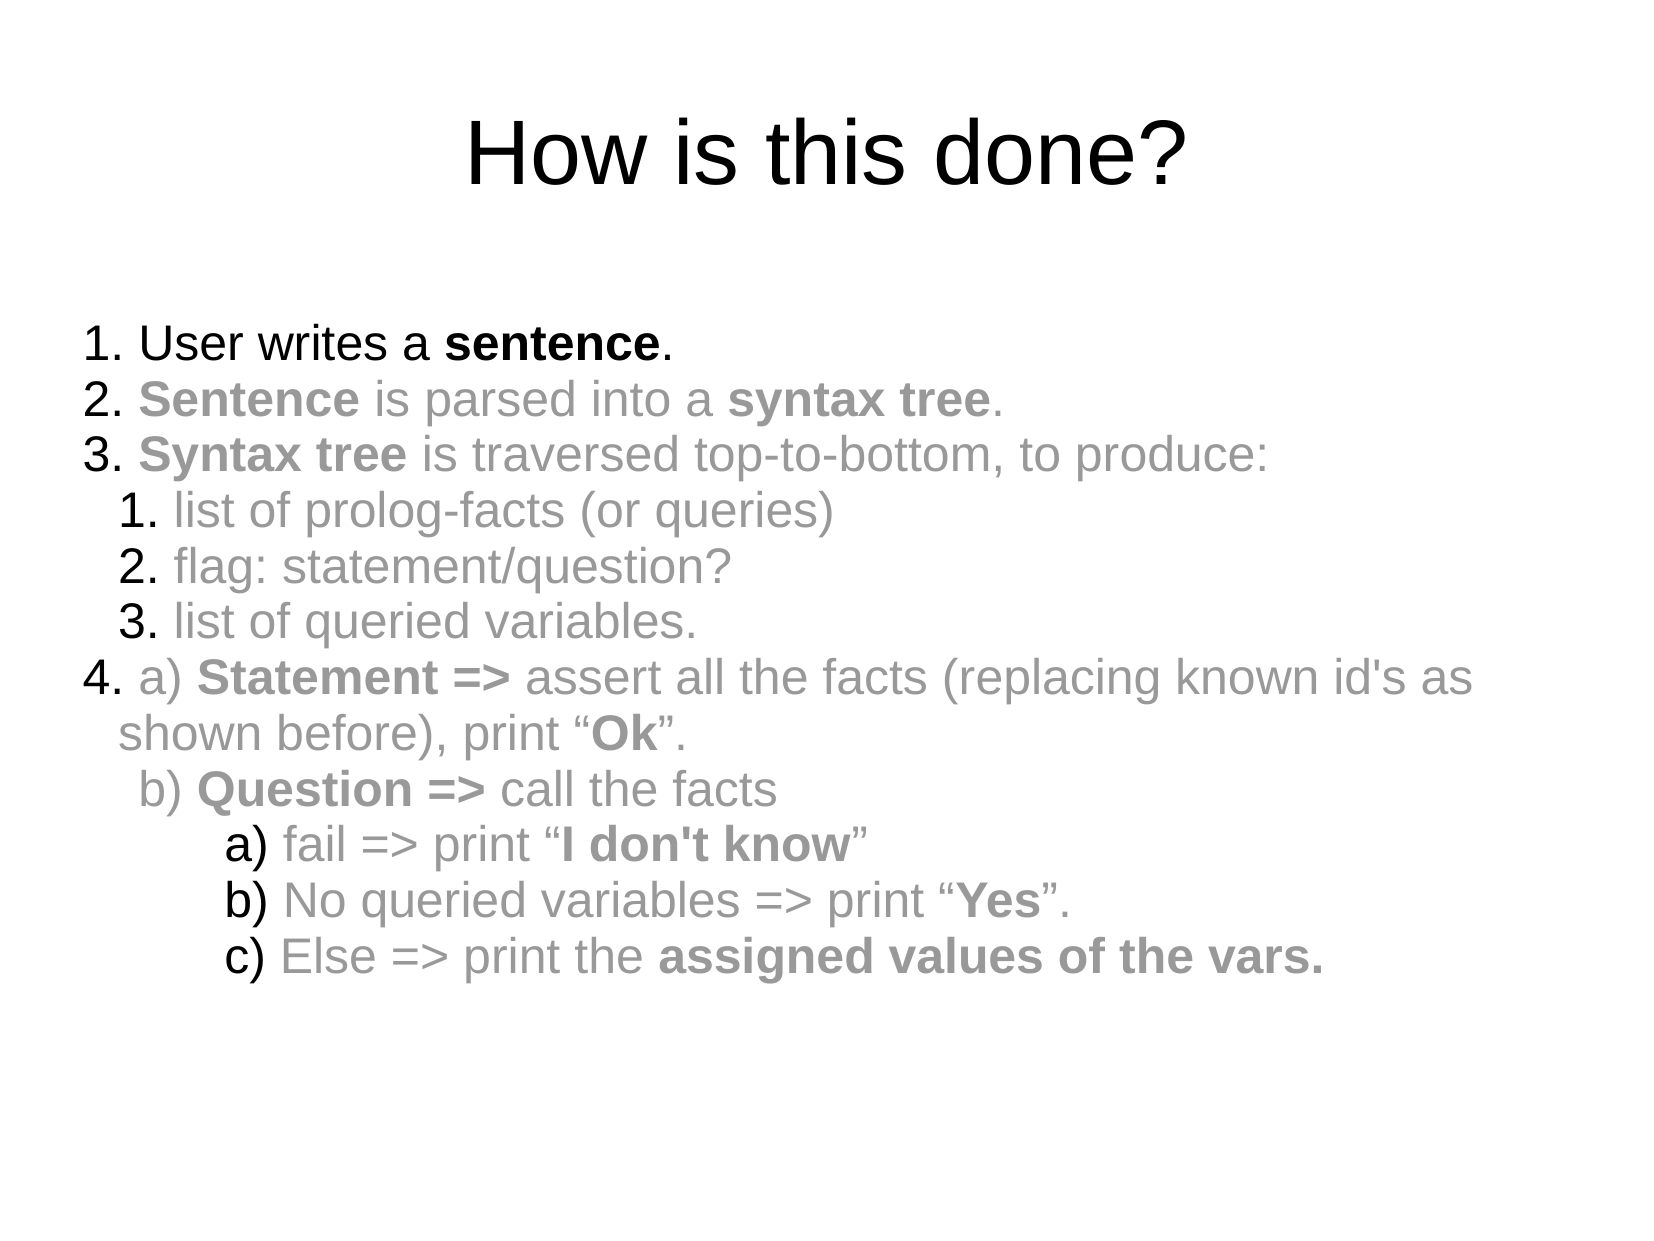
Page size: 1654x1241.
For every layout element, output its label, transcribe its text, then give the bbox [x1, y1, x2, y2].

title How is this done? [82, 49, 1571, 257]
subtitle User writes a sentence. Sentence is parsed into a syntax tree. Syntax tree is traversed top-to-bottom, to produce: list of prolog-facts (or queries) flag: statement/question? list of queried variables. a) Statement => assert all the facts (replacing known id's as shown before), print “Ok”. b) Question => call the facts fail => print “I don't know” No queried variables => print “Yes”. Else => print the assigned values of the vars. [82, 289, 1571, 1010]
